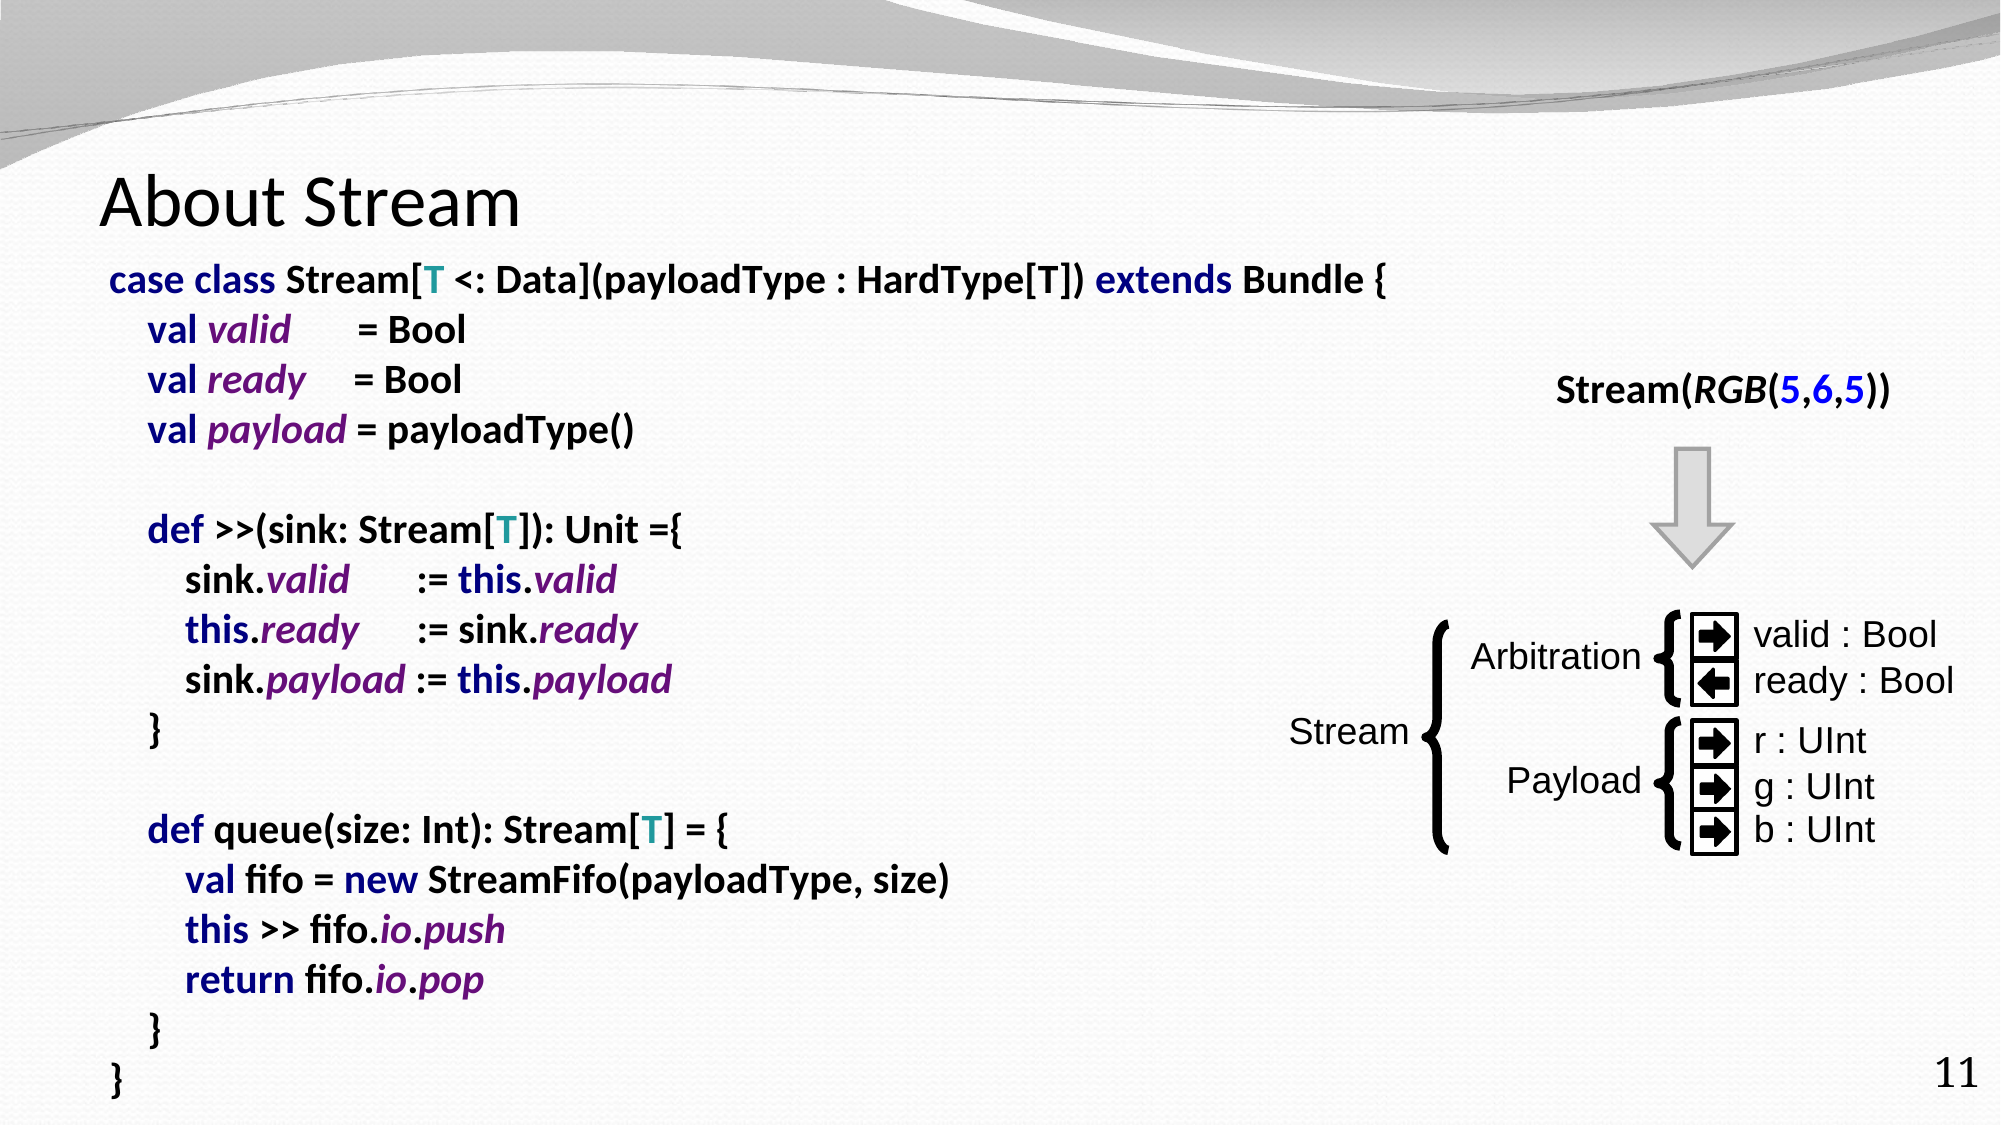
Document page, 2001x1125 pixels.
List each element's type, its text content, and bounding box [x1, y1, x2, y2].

text_box [1653, 448, 1732, 567]
picture [0, 0, 2001, 1125]
text_box Stream(RGB(5,6,5)) [1541, 354, 1926, 470]
text_box case class Stream[T <: Data](payloadType : HardType[T]) extends Bundle { val valid = Bool val ready = Bool val payload = payloadType() def >>(sink: Stream[T]): Unit ={ sink.valid := this.valid this.ready := sink.ready sink.payload := this.payload } def queue(size: Int): Stream[T] = { val fifo = new StreamFifo(payloadType, size) this >> fifo.io.push return fifo.io.pop } } [94, 244, 1784, 1110]
text_box <numéro> [1813, 1042, 1981, 1103]
title About Stream [99, 54, 1985, 242]
